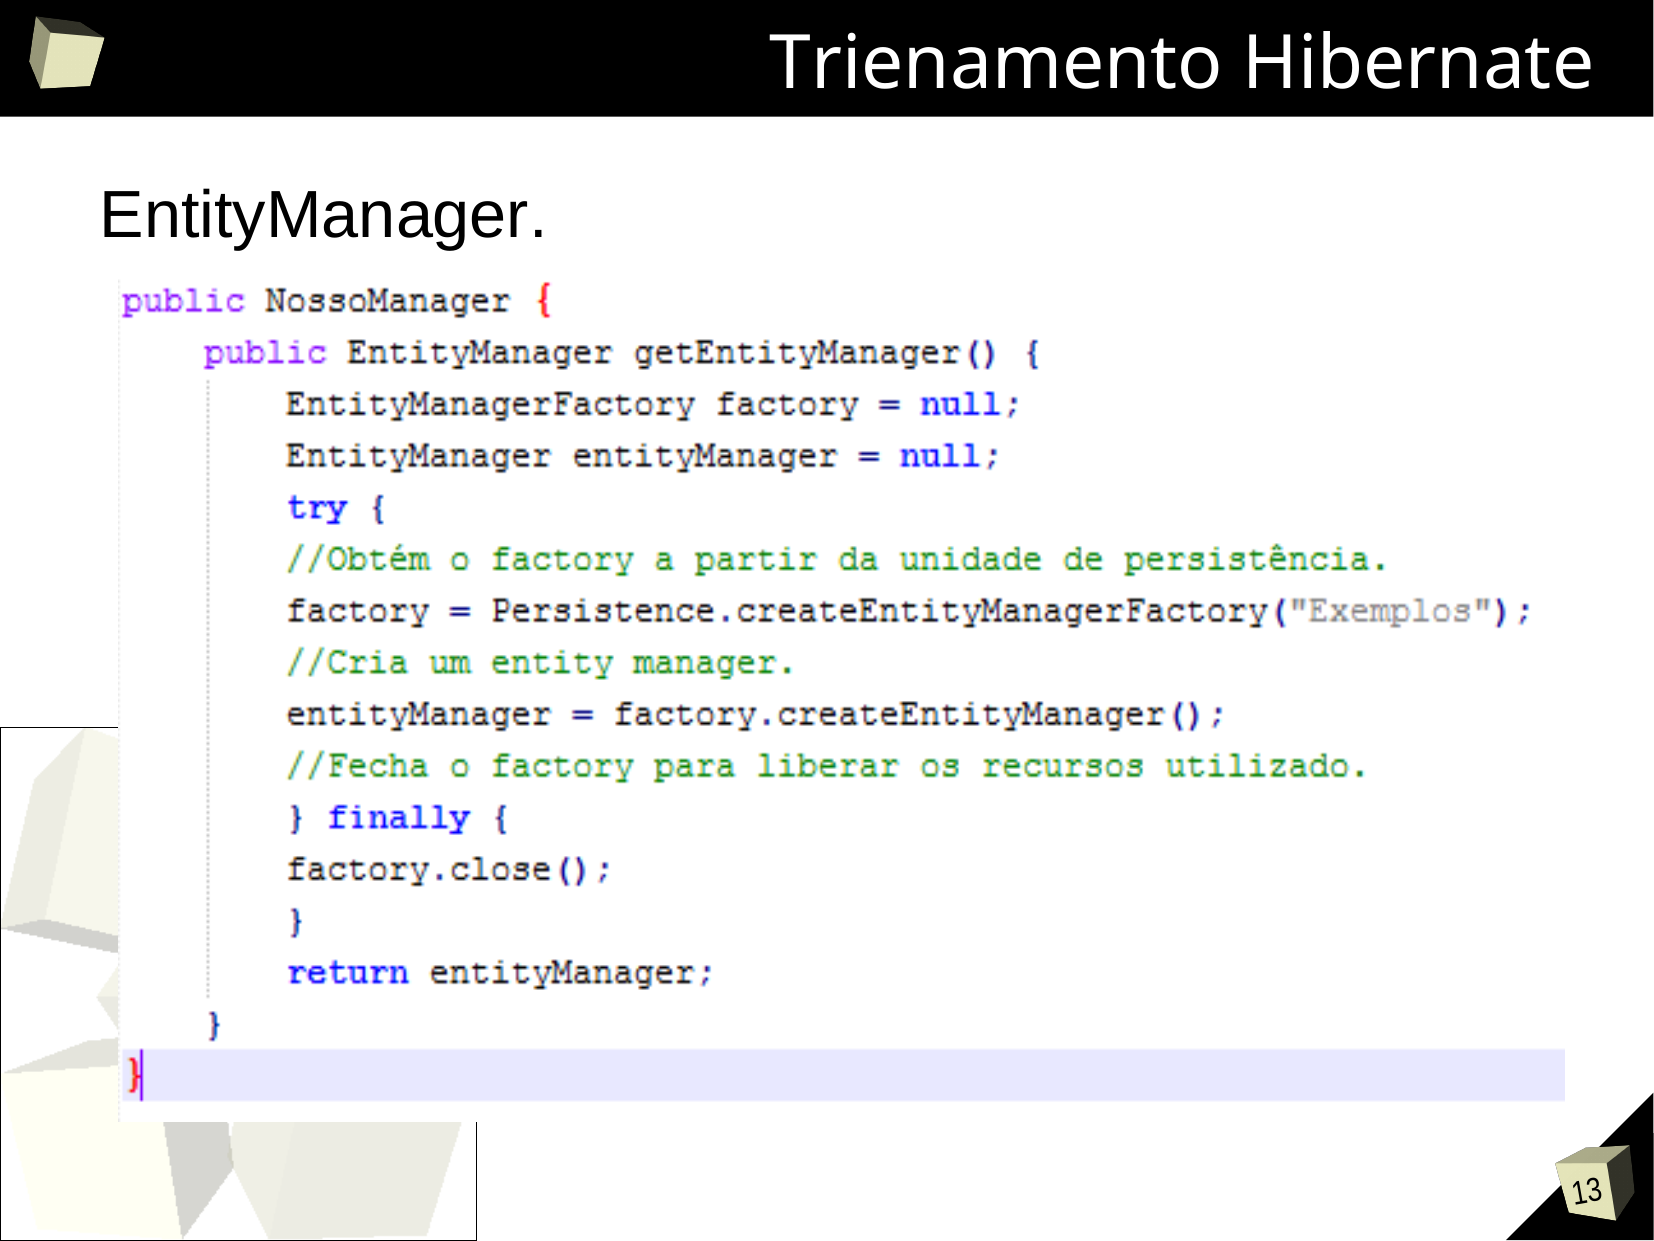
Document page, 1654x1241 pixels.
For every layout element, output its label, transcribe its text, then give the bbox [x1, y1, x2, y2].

picture [118, 278, 1565, 1123]
title Trienamento Hibernate [118, 0, 1595, 119]
picture [1, 728, 476, 1240]
list EntityManager. [44, 177, 1611, 1214]
